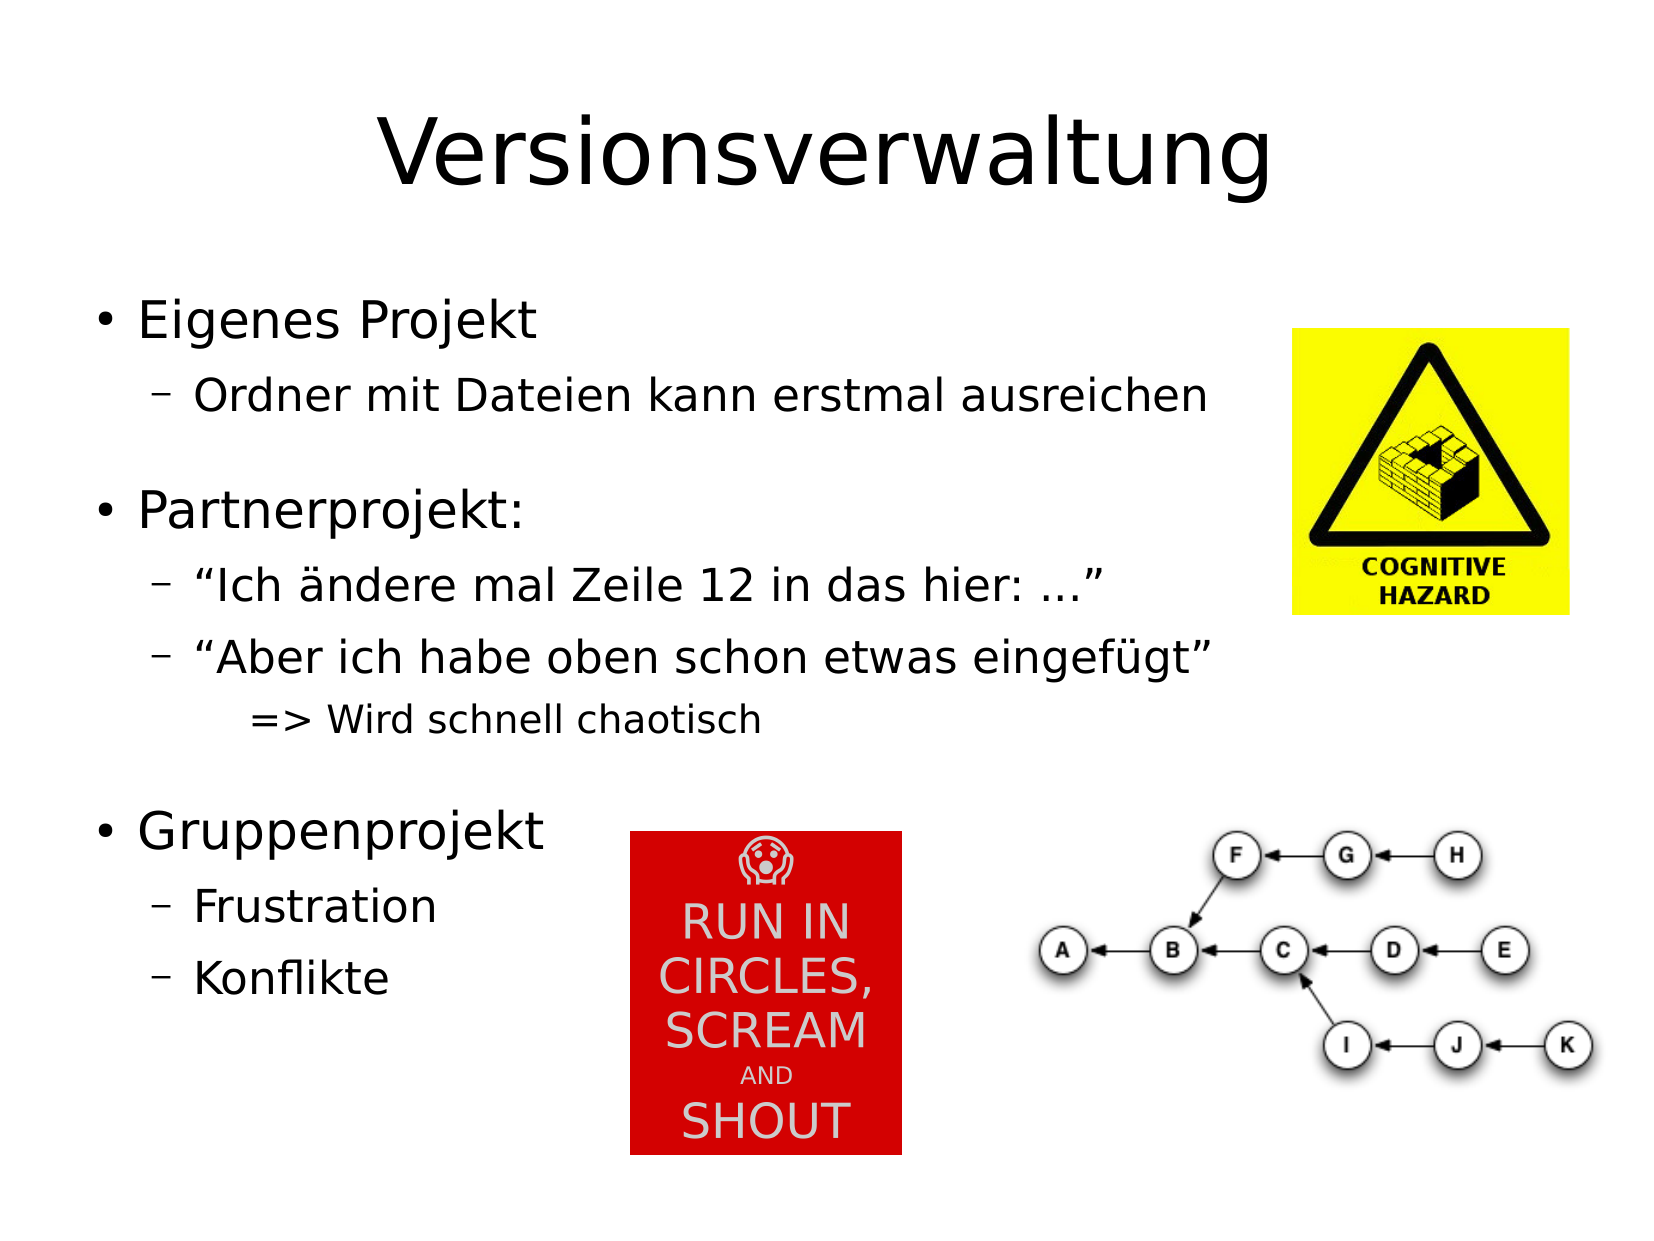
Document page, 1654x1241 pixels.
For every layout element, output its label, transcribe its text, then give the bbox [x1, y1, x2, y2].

picture [1292, 328, 1571, 616]
picture [630, 831, 902, 1156]
picture [1020, 819, 1611, 1096]
title Versionsverwaltung [82, 49, 1571, 257]
list Eigenes Projekt Ordner mit Dateien kann erstmal ausreichen Partnerprojekt: “Ich ändere mal Zeile 12 in das hier: ...” “Aber ich habe oben schon etwas eingefügt” => Wird schnell chaotisch Gruppenprojekt Frustration Konflikte [82, 290, 1571, 1010]
